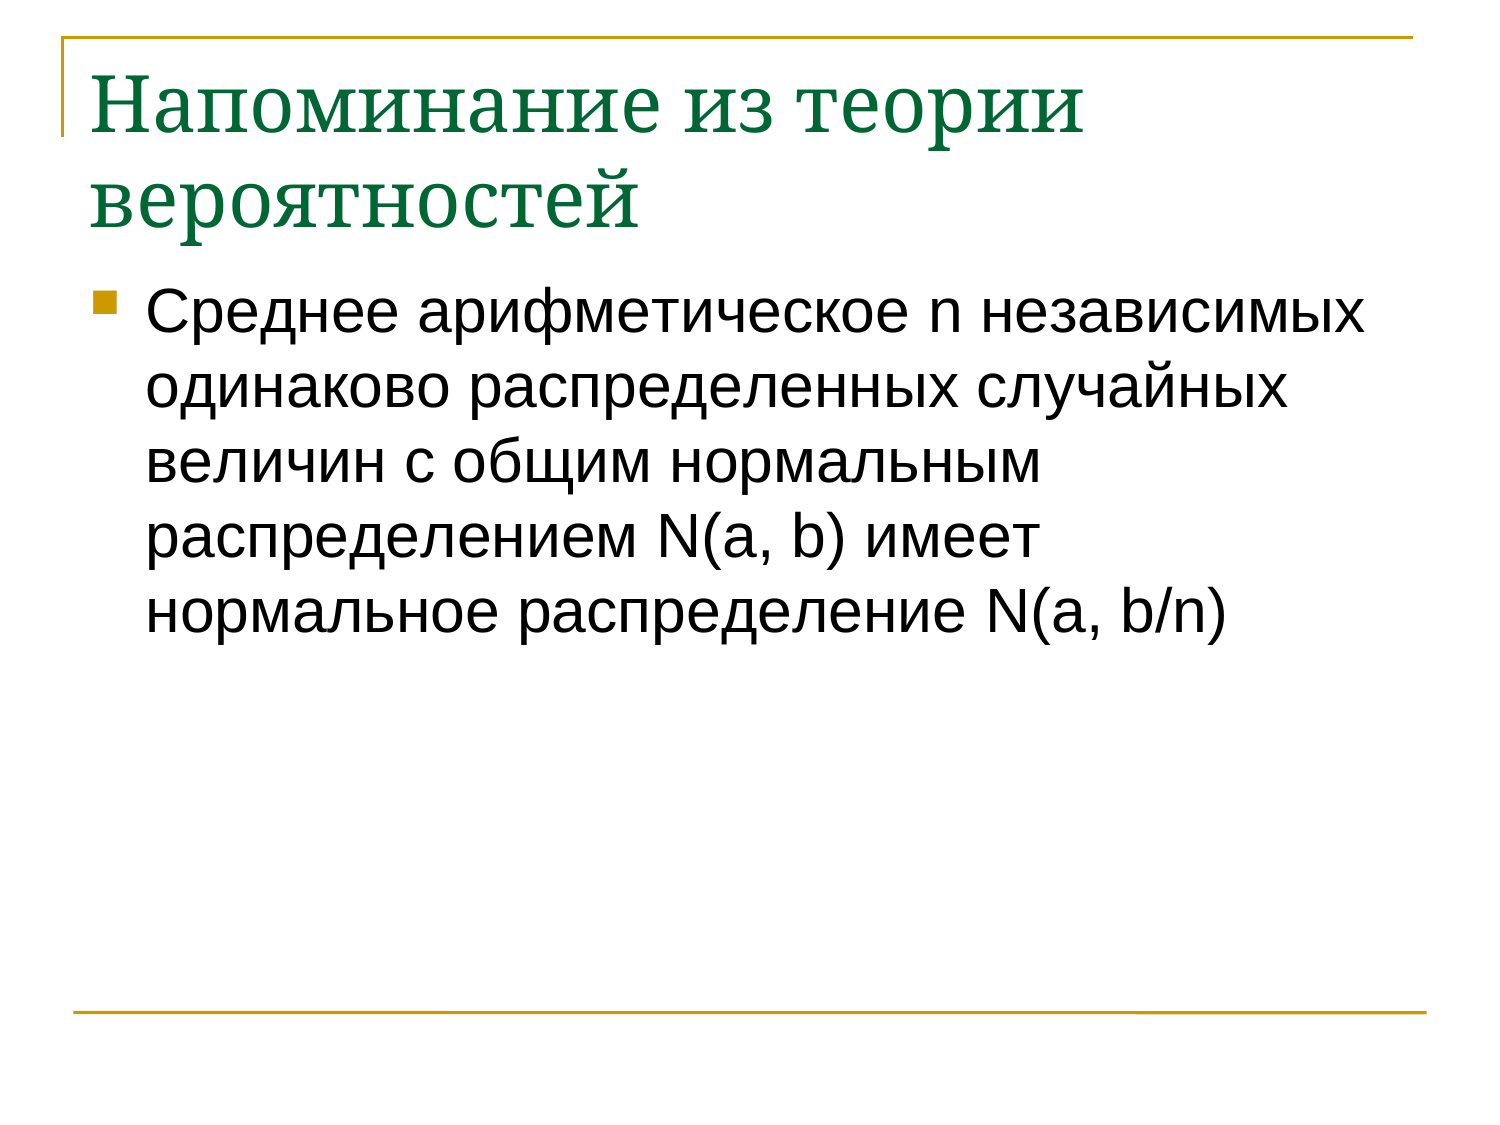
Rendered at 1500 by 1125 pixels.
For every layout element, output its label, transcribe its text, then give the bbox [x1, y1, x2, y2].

list Среднее арифметическое n независимых одинаково распределенных случайных величин с общим нормальным распределением N(a, b) имеет нормальное распределение N(a, b/n) [75, 262, 1426, 1006]
title Напоминание из теории вероятностей [75, 45, 1426, 233]
